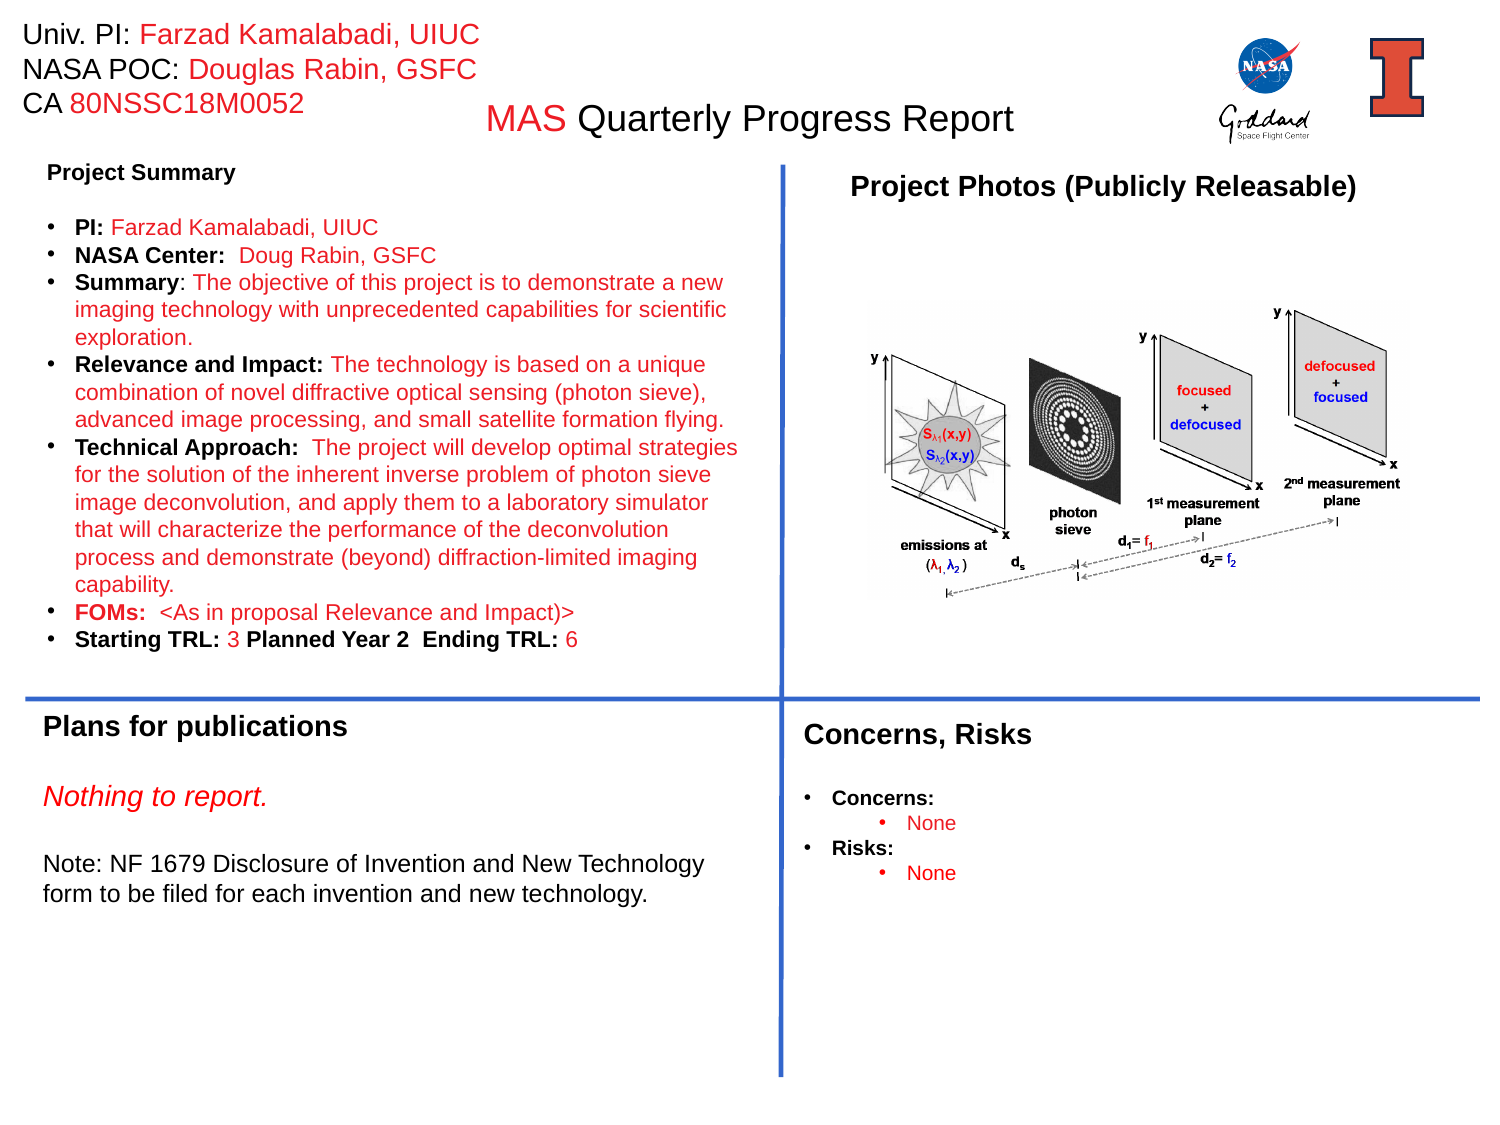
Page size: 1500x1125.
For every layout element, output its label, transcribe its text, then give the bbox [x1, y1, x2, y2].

picture [867, 300, 1410, 600]
picture [1370, 38, 1424, 90]
text_box Univ. PI: Farzad Kamalabadi, UIUC NASA POC: Douglas Rabin, GSFC CA 80NSSC18M0052 [7, 7, 612, 135]
text_box MAS Quarterly Progress Report [45, 90, 1456, 147]
text_box Project Summary PI: Farzad Kamalabadi, UIUC NASA Center: Doug Rabin, GSFC Summary: The objective of this project is to demonstrate a new imaging technology with unprecedented capabilities for scientific exploration. Relevance and Impact: The technology is based on a unique combination of novel diffractive optical sensing (photon sieve), advanced image processing, and small satellite formation flying. Technical Approach: The project will develop optimal strategies for the solution of the inherent inverse problem of photon sieve image deconvolution, and apply them to a laboratory simulator that will characterize the performance of the deconvolution process and demonstrate (beyond) diffraction-limited imaging capability. FOMs: <As in proposal Relevance and Impact)> Starting TRL: 3 Planned Year 2 Ending TRL: 6 [31, 135, 765, 606]
text_box Project Photos (Publicly Releasable) [835, 159, 1299, 245]
text_box Concerns, Risks Concerns: None Risks: None [788, 707, 1458, 893]
text_box Plans for publications Nothing to report. Note: NF 1679 Disclosure of Invention and New Technology form to be filed for each invention and new technology. [27, 700, 738, 950]
picture [1219, 38, 1310, 90]
